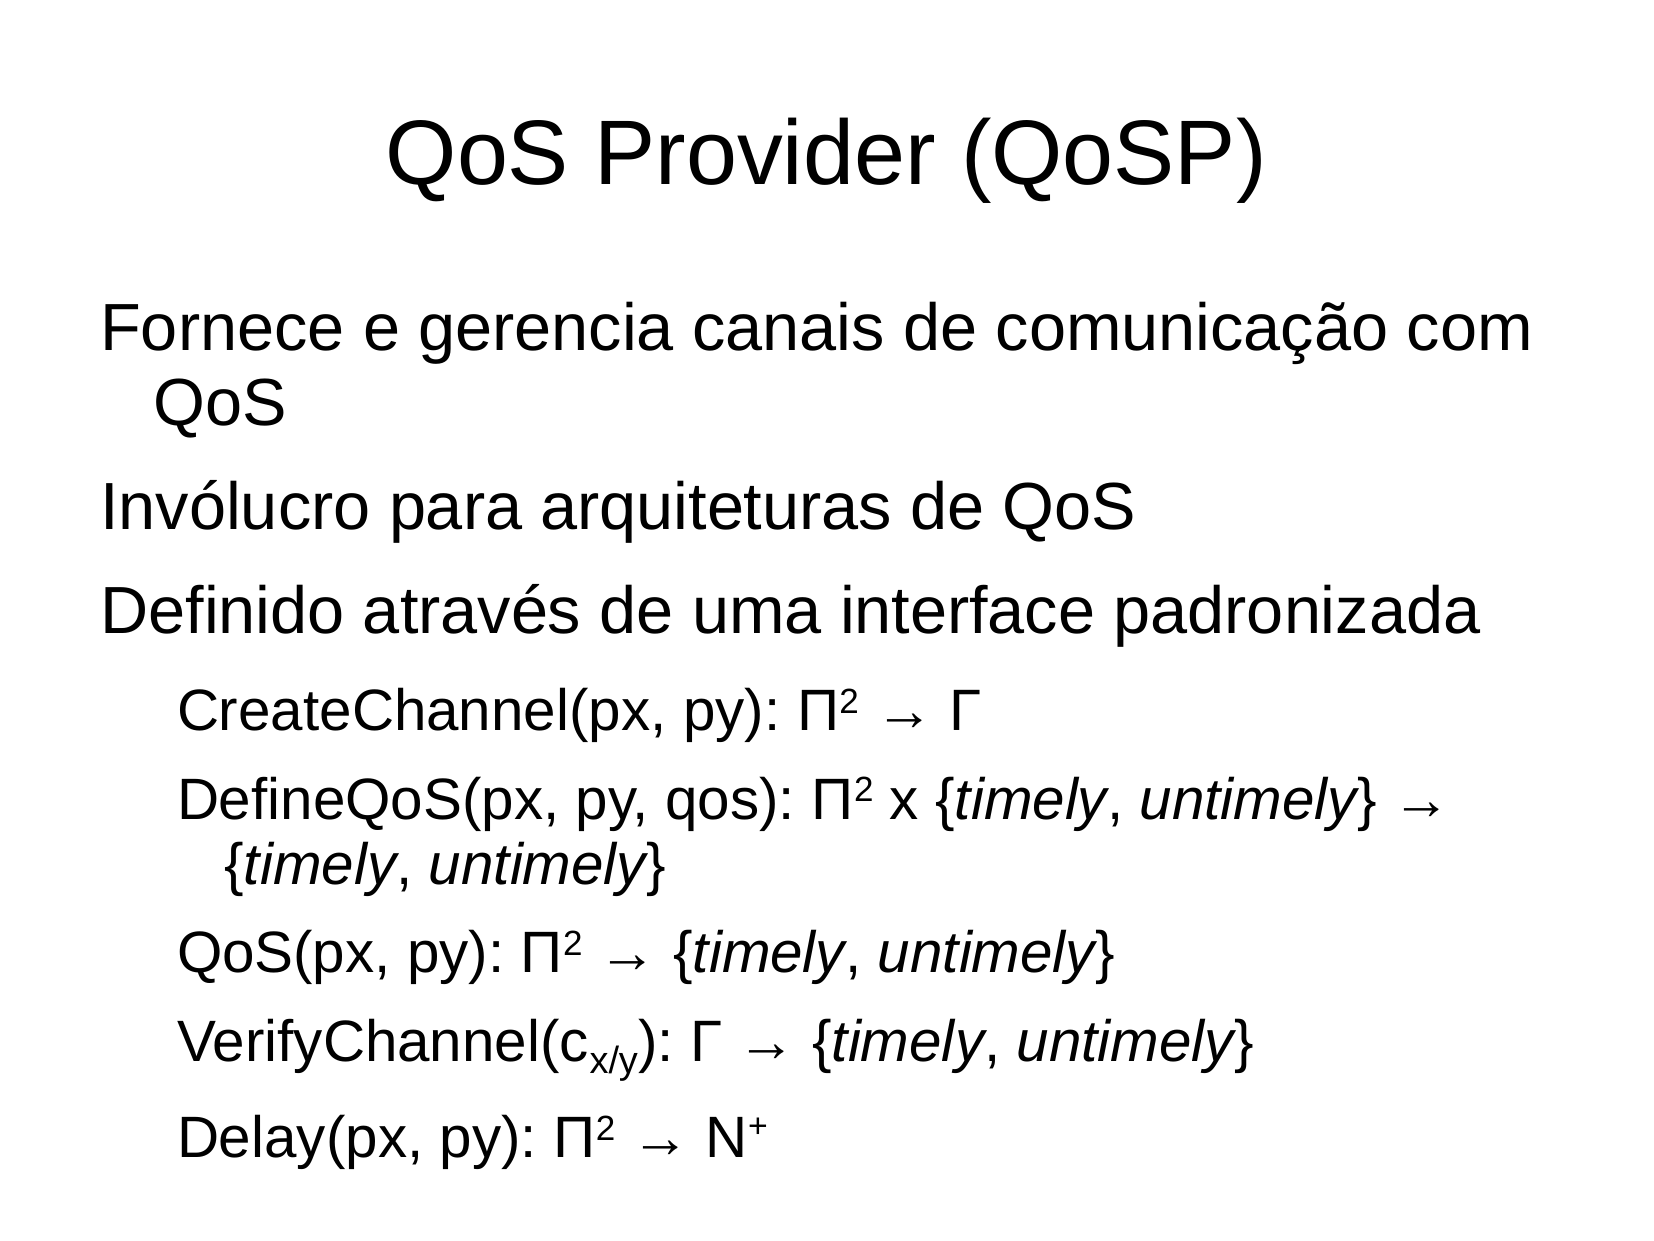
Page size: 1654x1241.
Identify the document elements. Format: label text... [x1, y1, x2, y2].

list Fornece e gerencia canais de comunicação com QoS Invólucro para arquiteturas de QoS Definido através de uma interface padronizada CreateChannel(px, py): Π2 → Г DefineQoS(px, py, qos): Π2 x {timely, untimely} → {timely, untimely} QoS(px, py): Π2 → {timely, untimely} VerifyChannel(cx/y): Г → {timely, untimely} Delay(px, py): Π2 → N+ [82, 290, 1571, 1172]
title QoS Provider (QoSP) [82, 56, 1571, 250]
